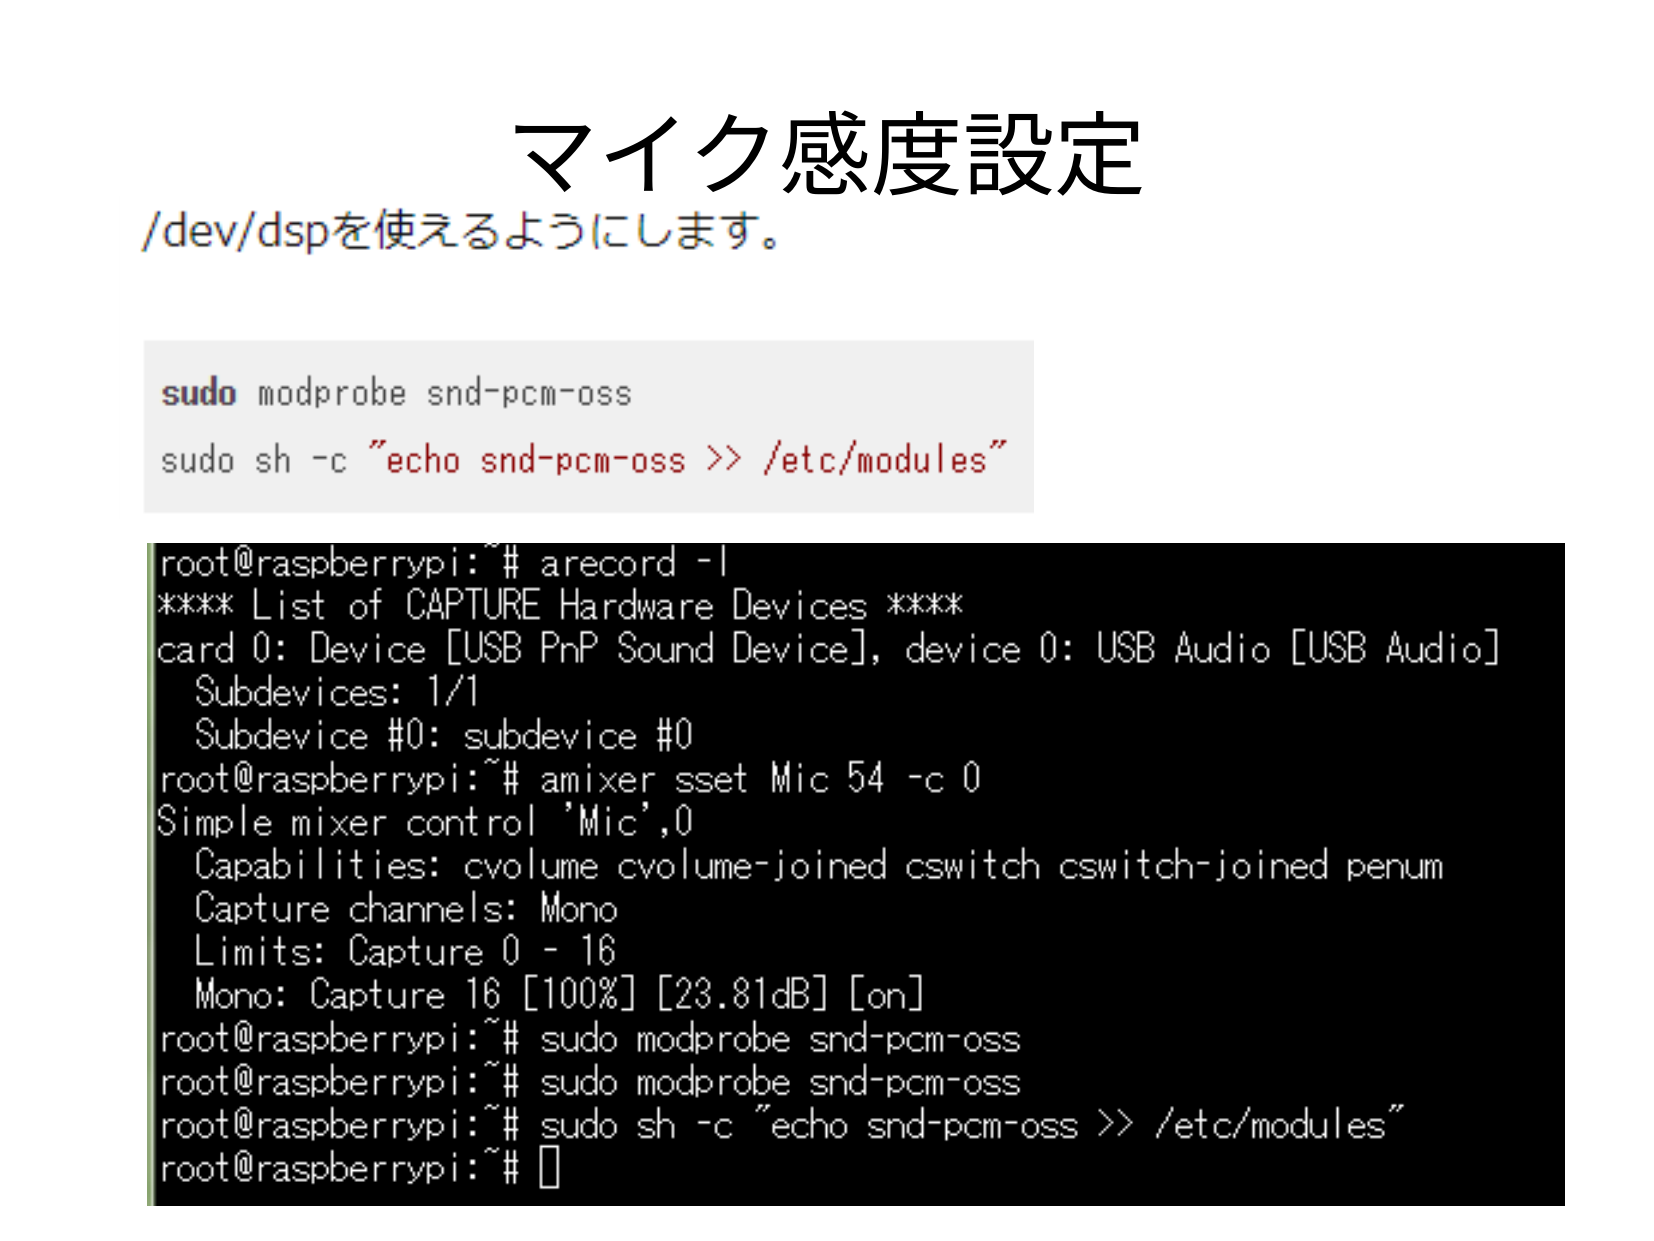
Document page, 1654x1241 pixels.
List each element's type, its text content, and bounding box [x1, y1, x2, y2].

picture [147, 543, 1565, 1206]
picture [118, 196, 1034, 519]
title マイク感度設定 [82, 49, 1571, 257]
